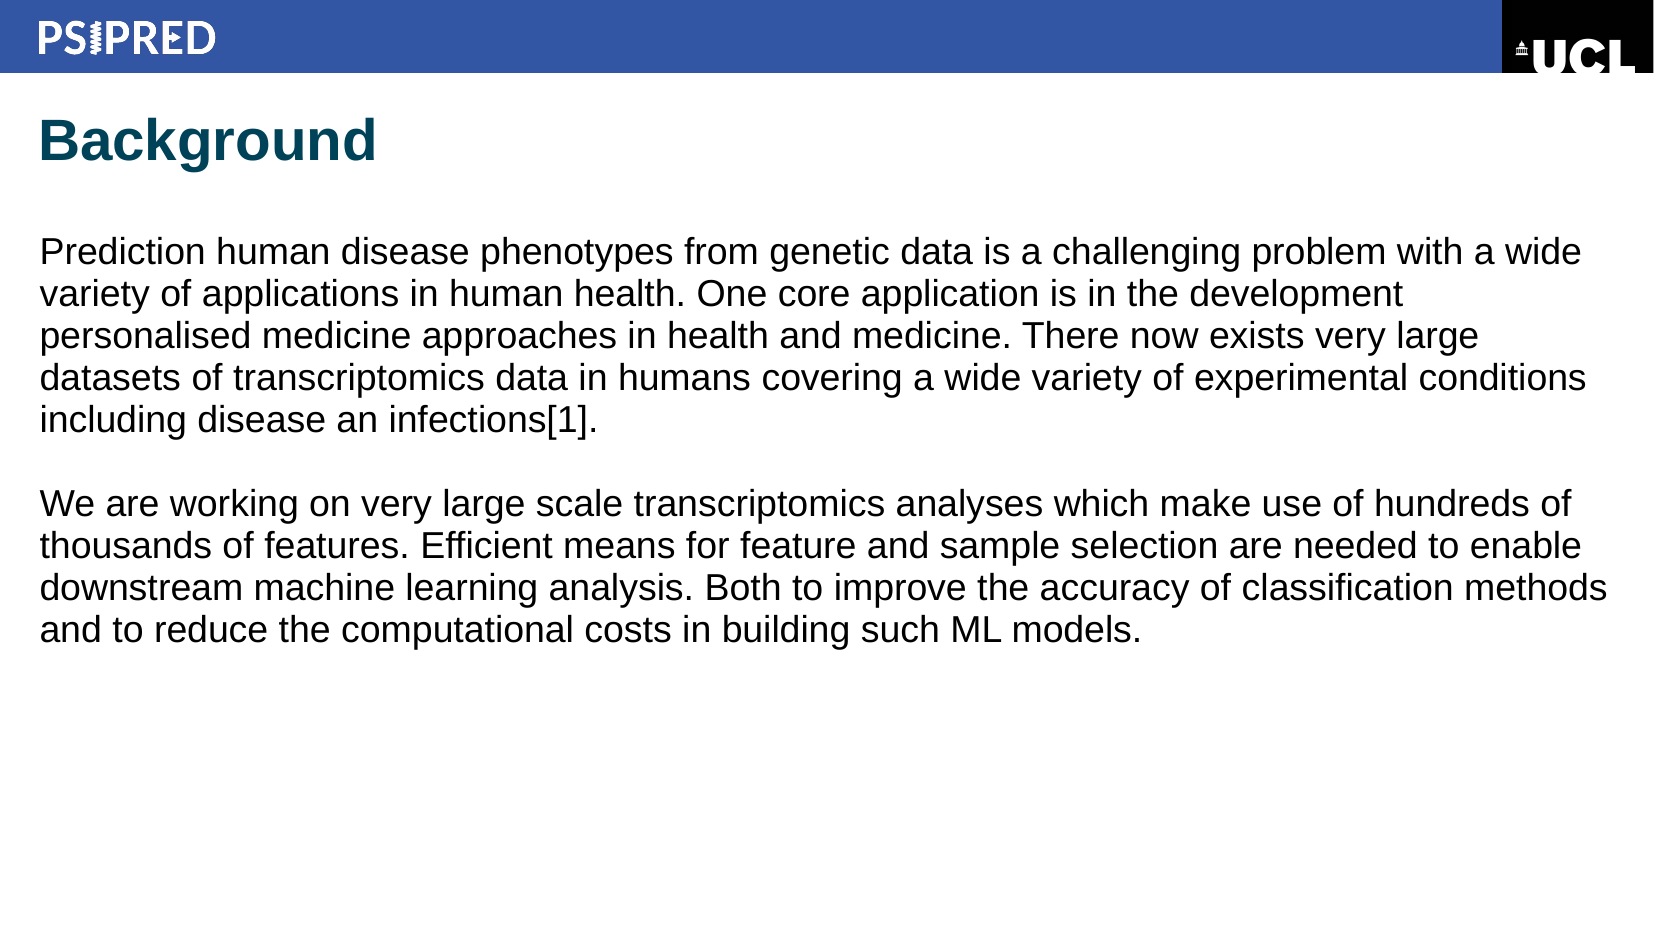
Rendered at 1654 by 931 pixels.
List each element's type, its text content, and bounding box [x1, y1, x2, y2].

picture [30, 14, 224, 61]
title Background [23, 94, 1619, 201]
picture [1502, 0, 1654, 73]
text_box Prediction human disease phenotypes from genetic data is a challenging problem with a wide variety of applications in human health. One core application is in the development personalised medicine approaches in health and medicine. There now exists very large datasets of transcriptomics data in humans covering a wide variety of experimental conditions including disease an infections[1]. We are working on very large scale transcriptomics analyses which make use of hundreds of thousands of features. Efficient means for feature and sample selection are needed to enable downstream machine learning analysis. Both to improve the accuracy of classification methods and to reduce the computational costs in building such ML models. [24, 222, 1630, 910]
